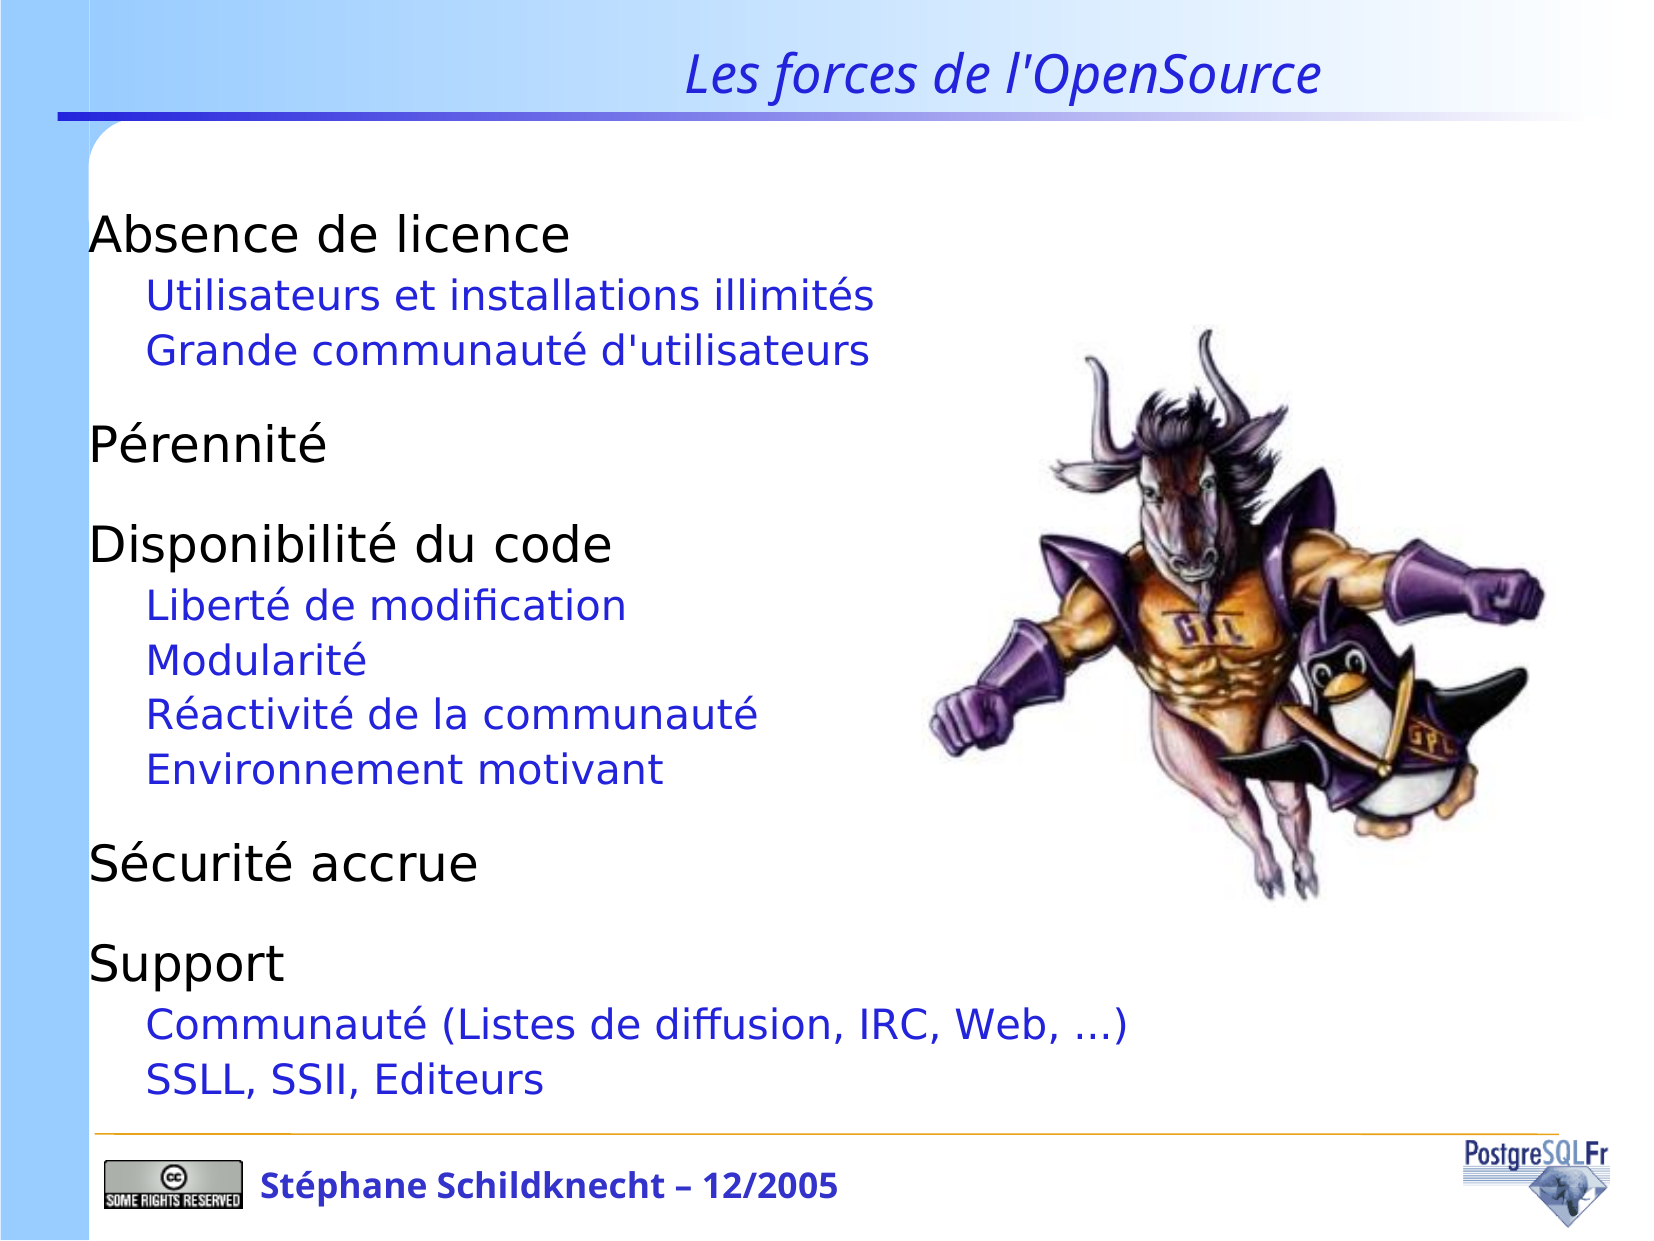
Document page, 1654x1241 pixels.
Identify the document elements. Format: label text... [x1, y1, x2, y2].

picture [1462, 1139, 1610, 1228]
list Absence de licence Utilisateurs et installations illimités Grande communauté d'utilisateurs Pérennité Disponibilité du code Liberté de modification Modularité Réactivité de la communauté Environnement motivant Sécurité accrue Support Communauté (Listes de diffusion, IRC, Web, ...) SSLL, SSII, Editeurs [88, 177, 1547, 1073]
title Les forces de l'OpenSource [383, 0, 1625, 148]
picture [104, 1160, 243, 1209]
picture [921, 324, 1555, 908]
